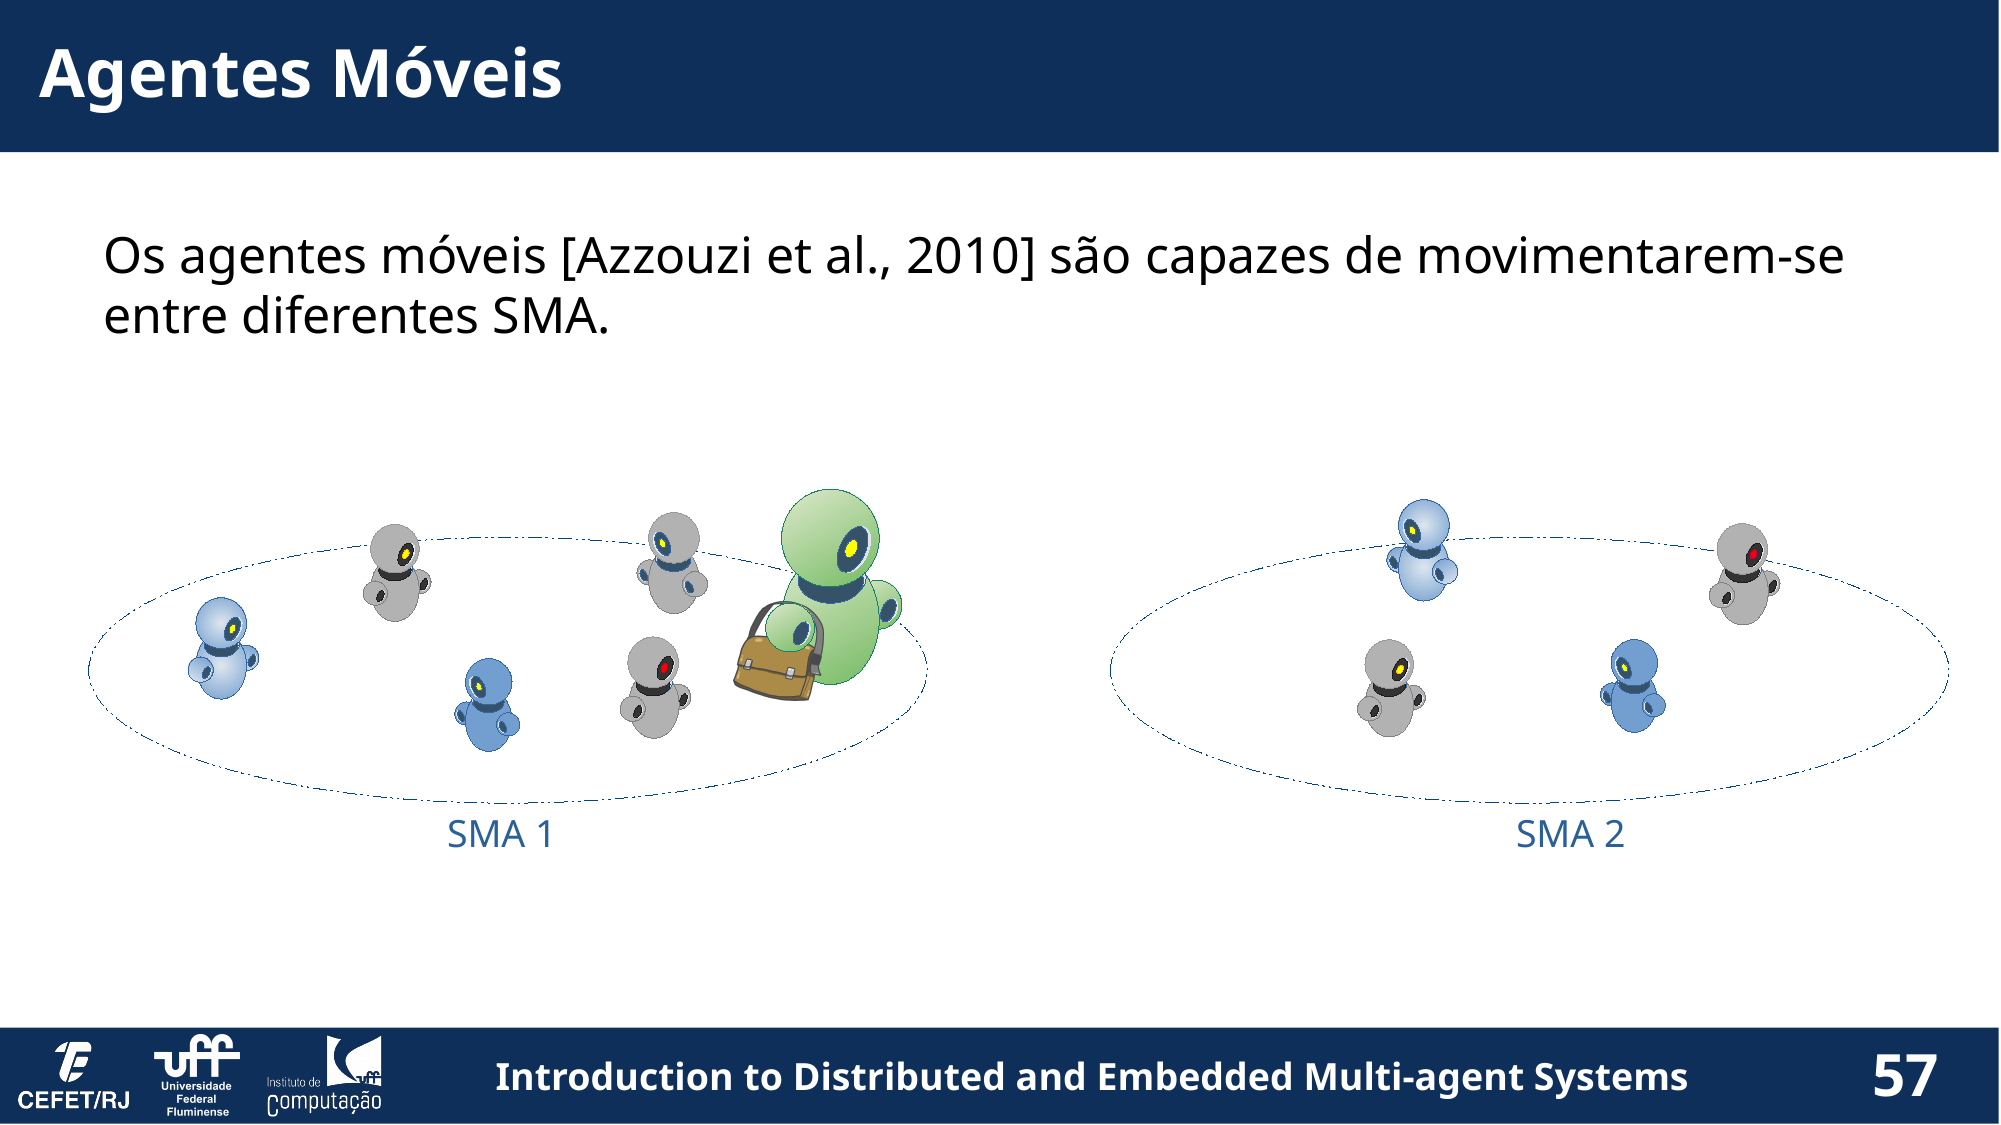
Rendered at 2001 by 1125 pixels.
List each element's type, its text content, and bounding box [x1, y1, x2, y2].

picture [153, 1033, 241, 1121]
text_box [363, 524, 432, 622]
text_box [1357, 639, 1426, 737]
text_box [765, 603, 815, 652]
text_box SMA 1 [324, 803, 680, 863]
picture [265, 1033, 383, 1117]
text_box [781, 489, 902, 685]
picture [18, 1021, 129, 1125]
text_box [636, 512, 708, 614]
picture [733, 601, 824, 701]
text_box SMA 2 [1393, 803, 1748, 863]
text_box Agentes Móveis [25, 23, 1999, 119]
text_box [620, 636, 691, 739]
text_box [188, 597, 259, 700]
text_box [454, 658, 520, 752]
text_box [1709, 523, 1781, 625]
text_box [1600, 639, 1666, 733]
text_box Os agentes móveis [Azzouzi et al., 2010] são capazes de movimentarem-se entre diferentes SMA. [88, 216, 1947, 352]
text_box [1386, 499, 1458, 602]
